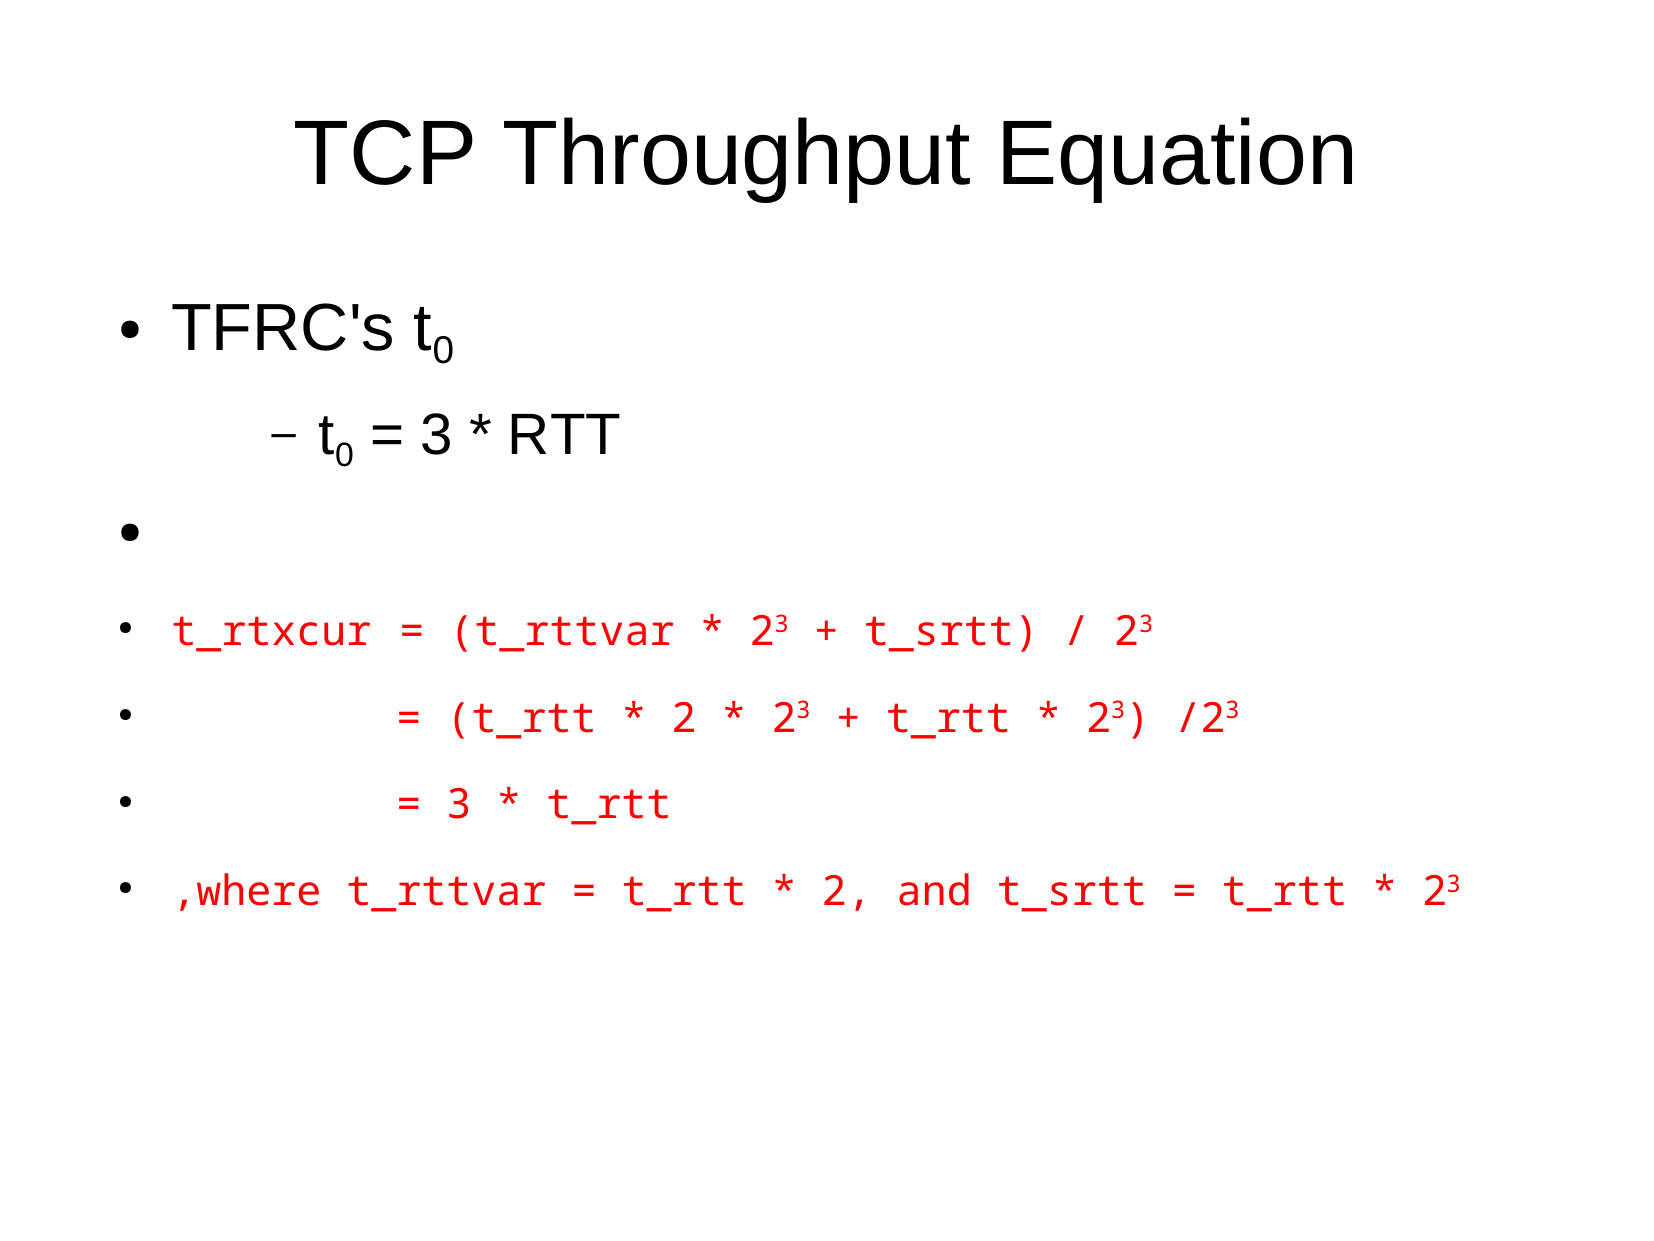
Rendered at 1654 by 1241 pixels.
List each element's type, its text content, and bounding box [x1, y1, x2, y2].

list TFRC's t0 t0 = 3 * RTT t_rtxcur = (t_rttvar * 23 + t_srtt) / 23 = (t_rtt * 2 * 23 + t_rtt * 23) /23 = 3 * t_rtt ,where t_rttvar = t_rtt * 2, and t_srtt = t_rtt * 23 [82, 290, 1571, 1094]
title TCP Throughput Equation [82, 49, 1571, 257]
